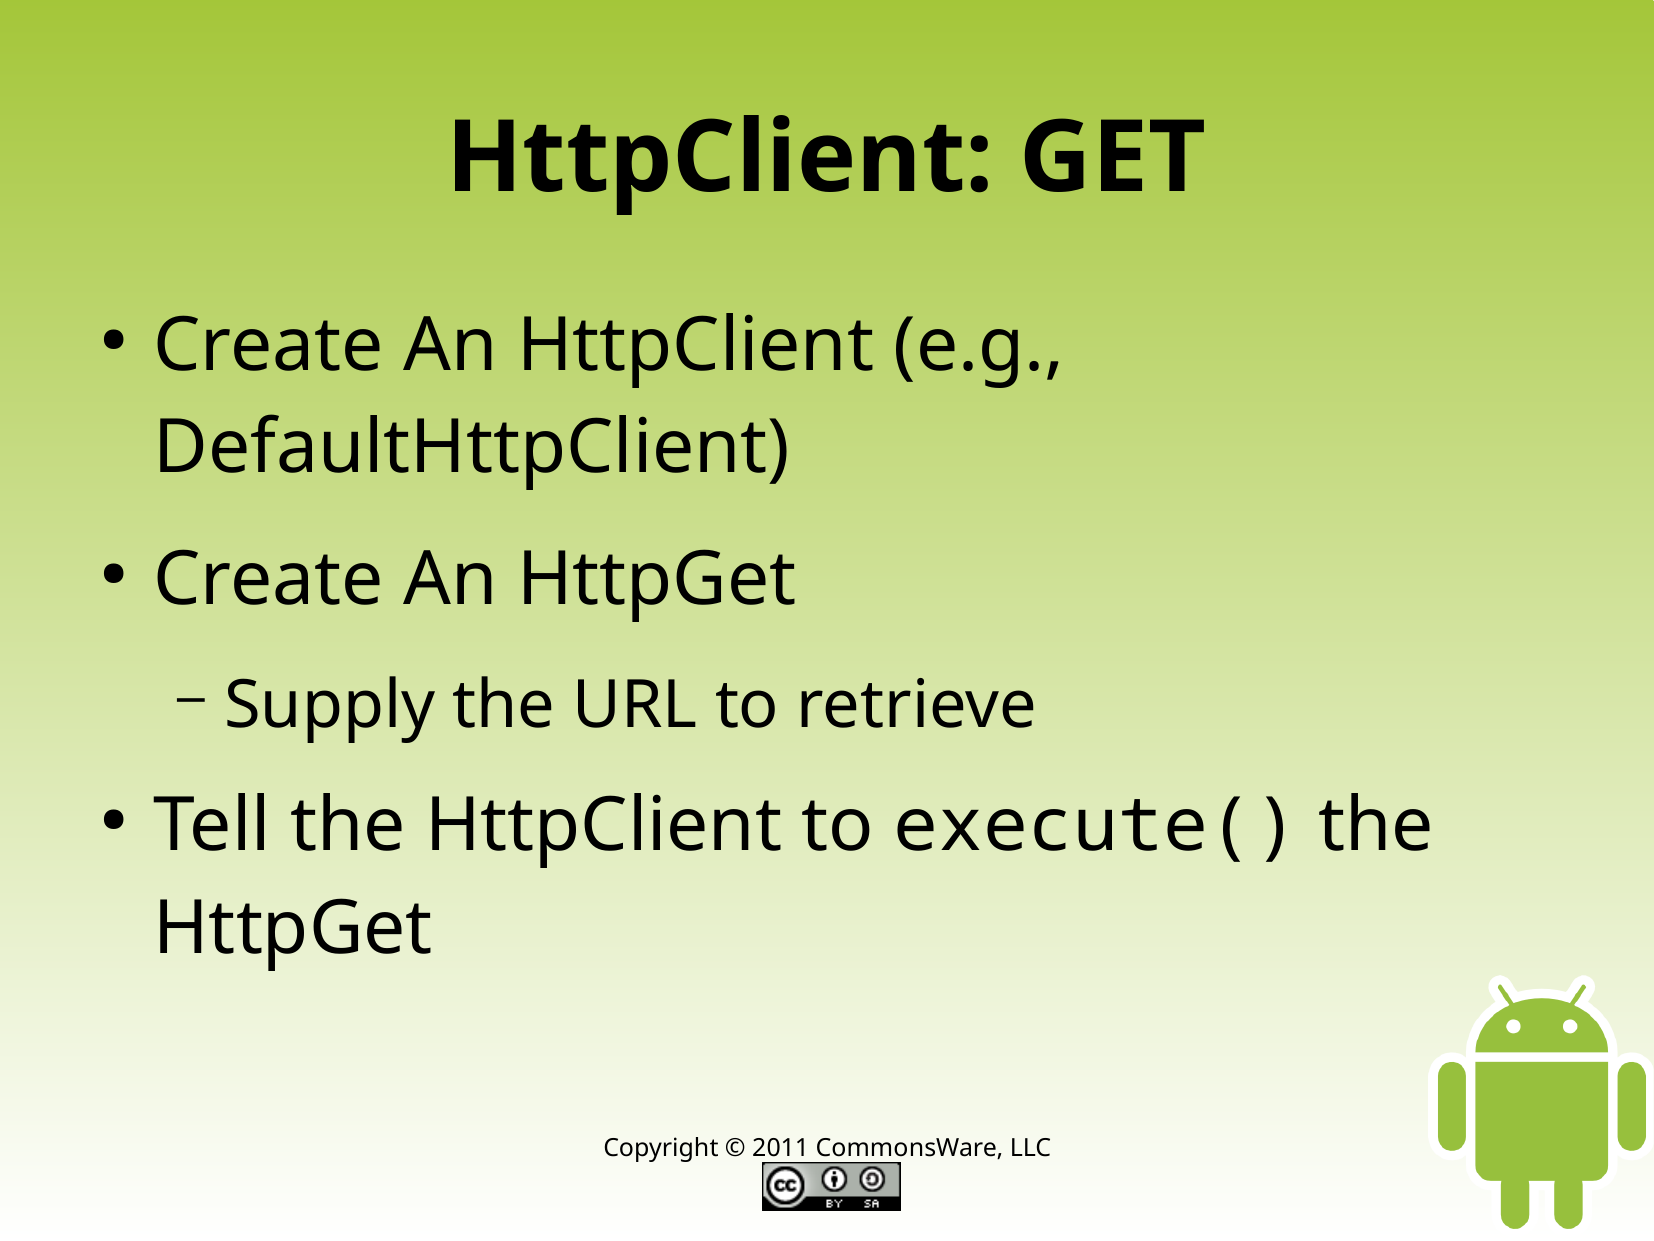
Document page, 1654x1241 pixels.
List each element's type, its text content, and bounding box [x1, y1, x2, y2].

title HttpClient: GET [82, 49, 1571, 257]
picture [762, 1162, 901, 1211]
list Create An HttpClient (e.g., DefaultHttpClient) Create An HttpGet Supply the URL to retrieve Tell the HttpClient to execute() the HttpGet [82, 290, 1571, 1109]
picture [1428, 975, 1654, 1238]
